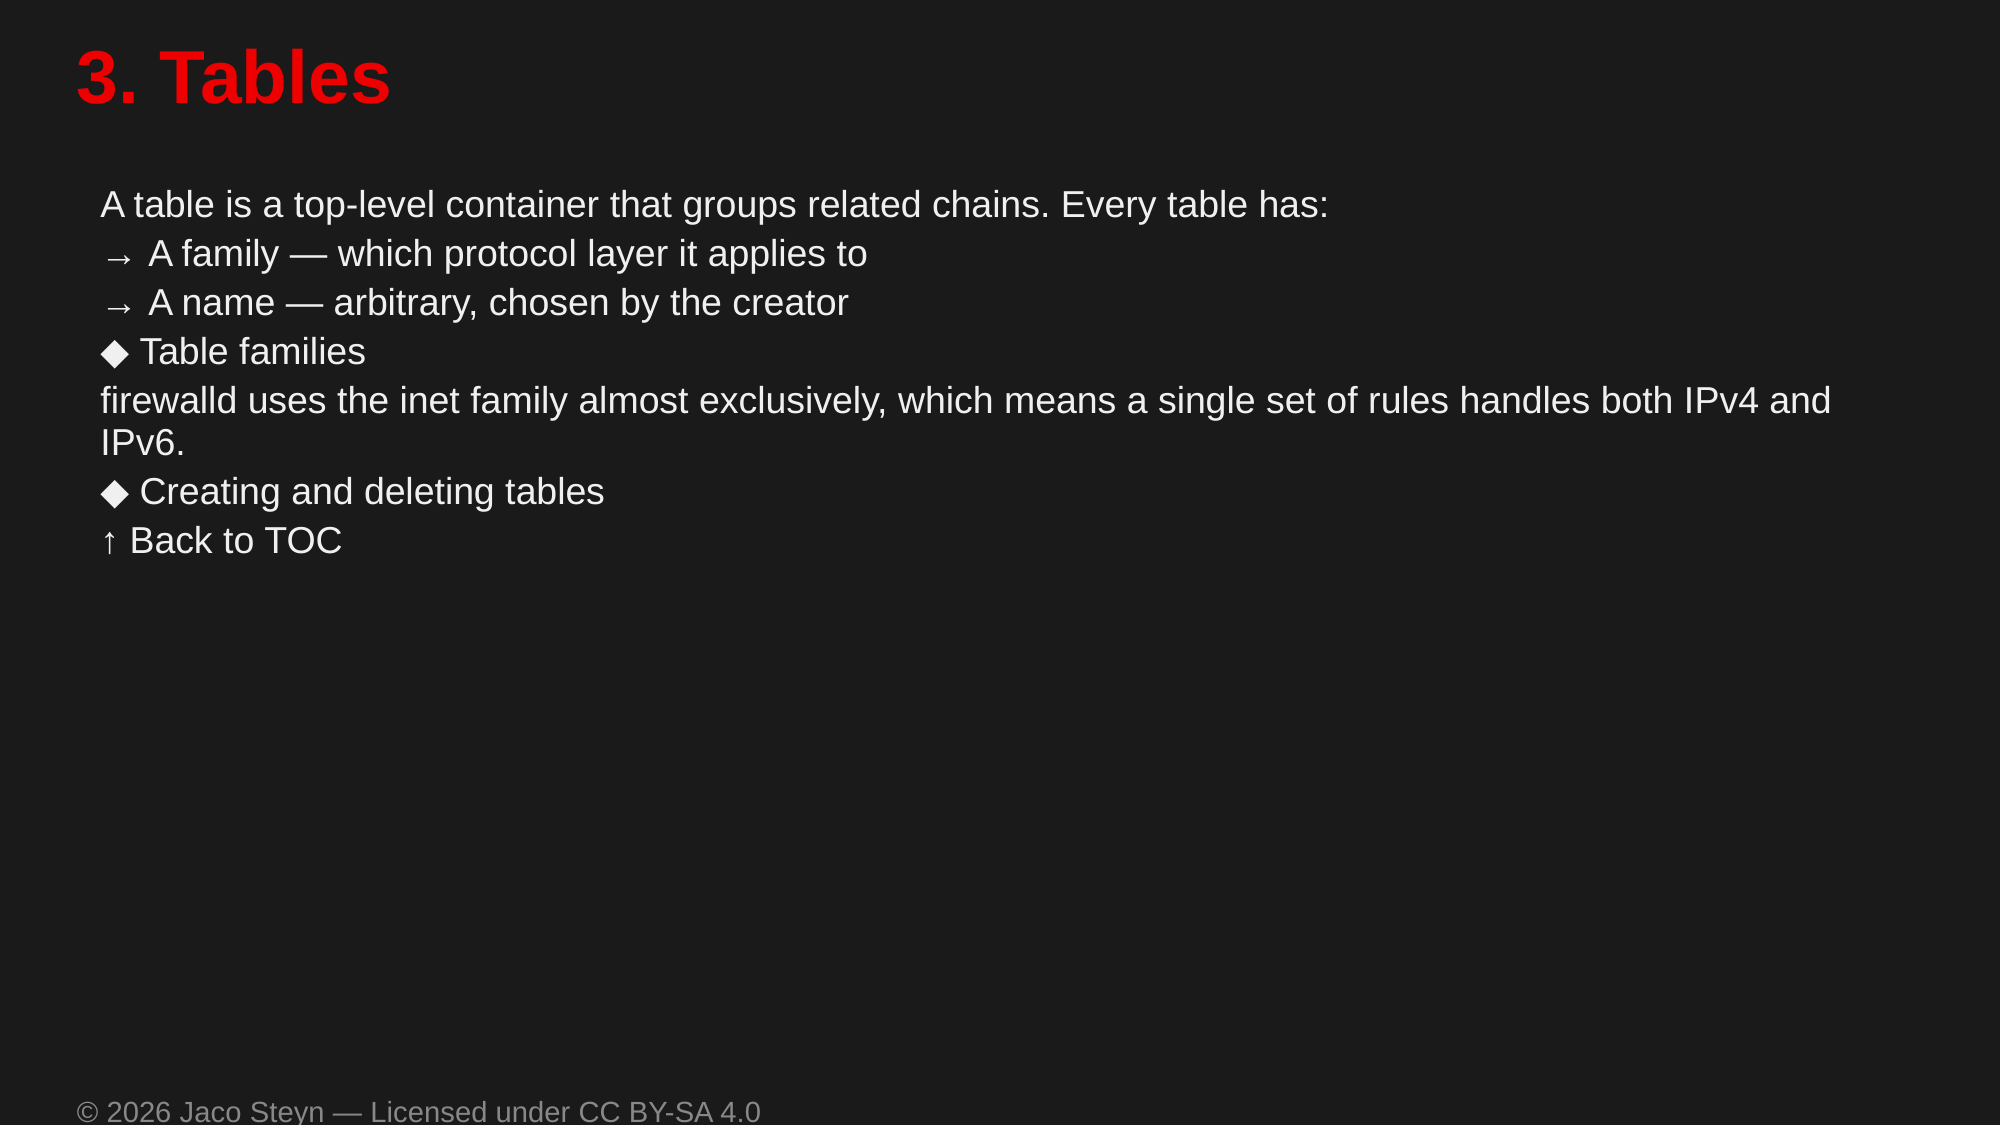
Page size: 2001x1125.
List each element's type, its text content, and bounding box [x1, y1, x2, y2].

text_box 3. Tables [59, 23, 1942, 154]
text_box A table is a top-level container that groups related chains. Every table has: → A family — which protocol layer it applies to → A name — arbitrary, chosen by the creator ◆ Table families firewalld uses the inet family almost exclusively, which means a single set of rules handles both IPv4 and IPv6. ◆ Creating and deleting tables ↑ Back to TOC [59, 171, 1942, 1083]
text_box © 2026 Jaco Steyn — Licensed under CC BY-SA 4.0 [59, 1083, 1942, 1120]
